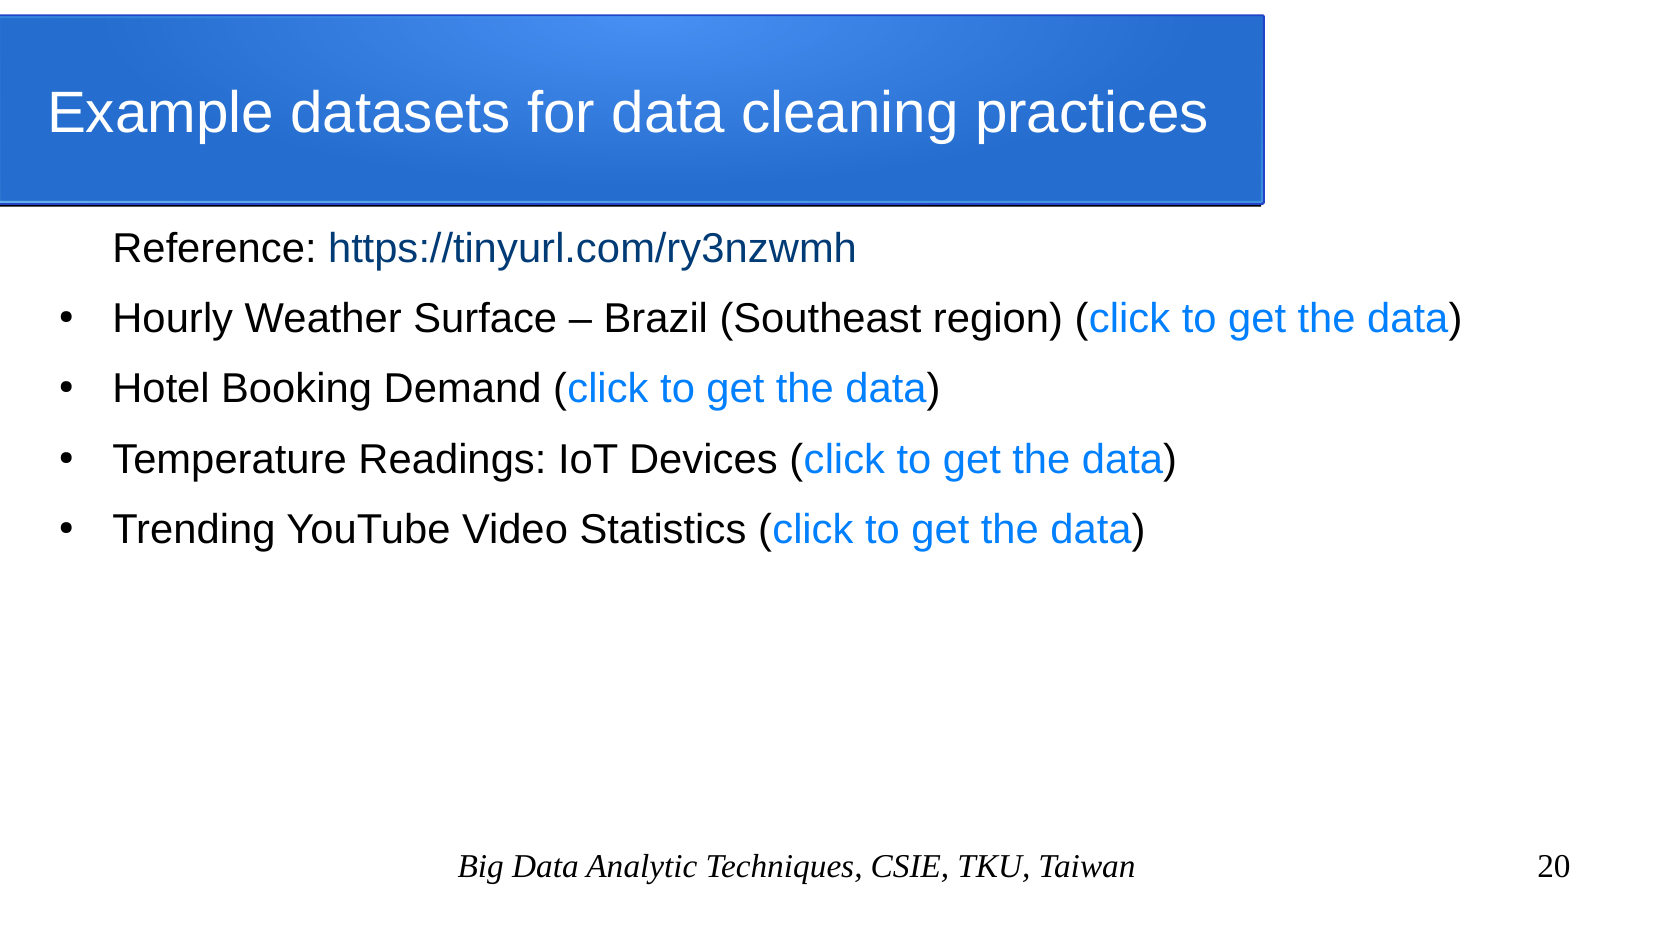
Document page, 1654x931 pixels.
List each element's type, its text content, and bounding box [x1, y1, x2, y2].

title Example datasets for data cleaning practices [47, 35, 1241, 189]
list Reference: https://tinyurl.com/ry3nzwmh Hourly Weather Surface – Brazil (Southeast region) (click to get the data) Hotel Booking Demand (click to get the data) Temperature Readings: IoT Devices (click to get the data) Trending YouTube Video Statistics (click to get the data) [41, 224, 1530, 815]
